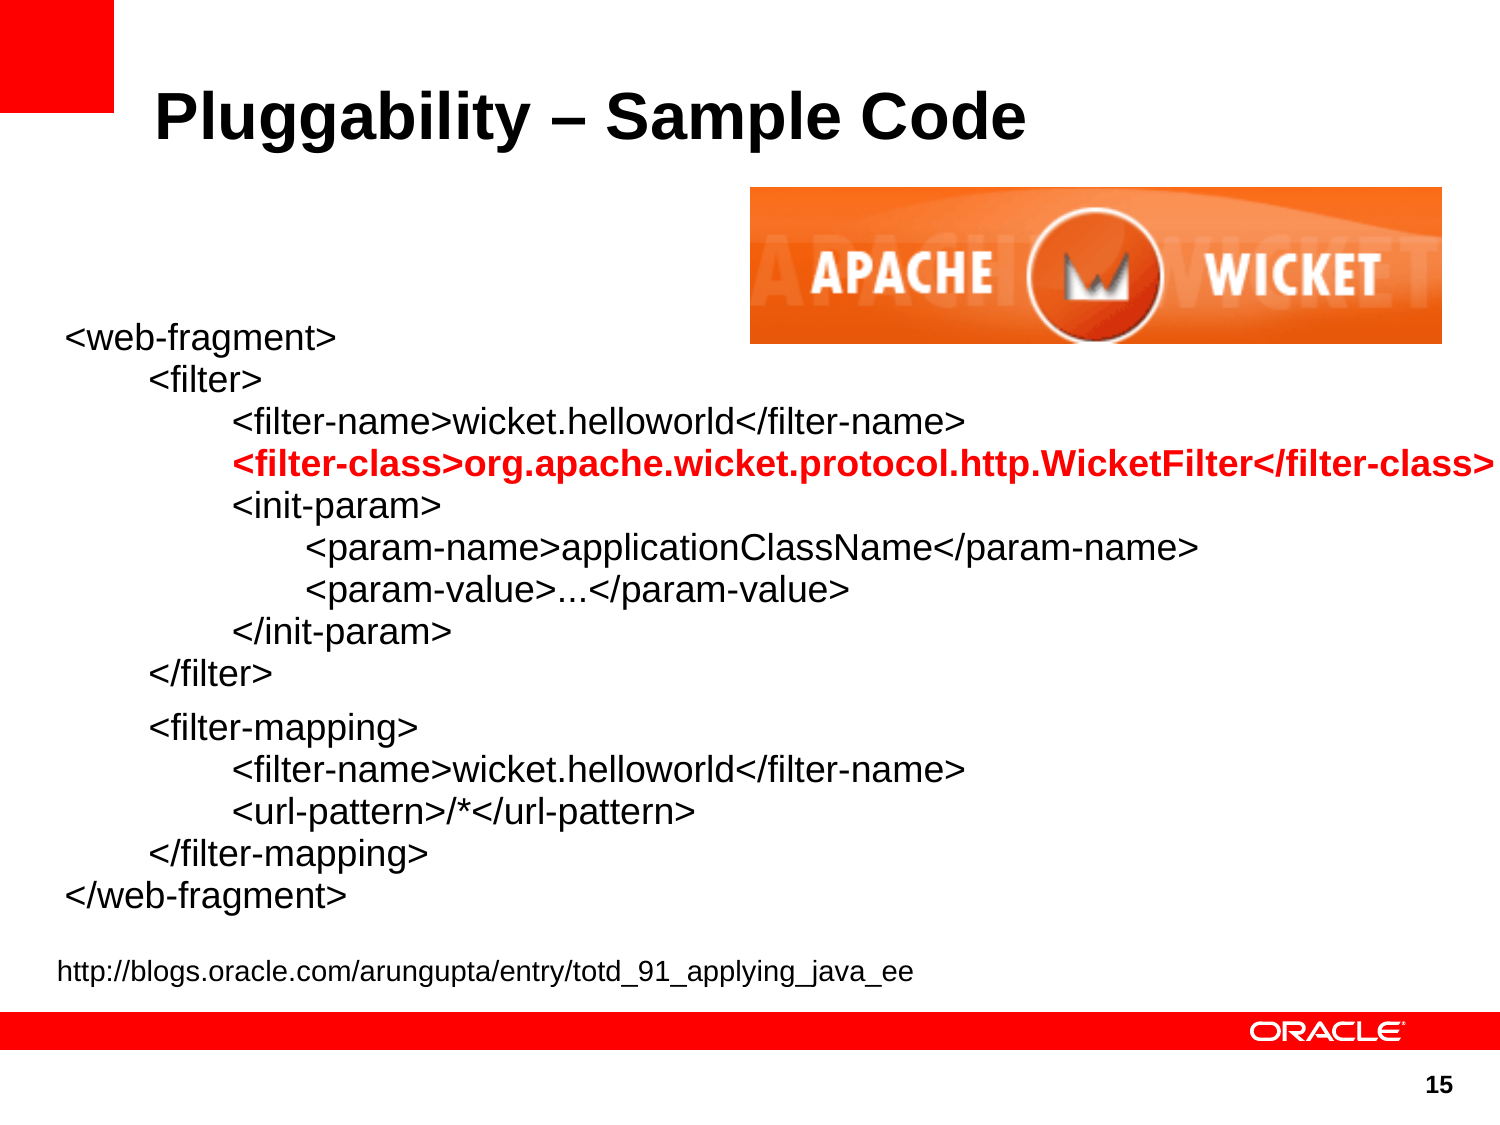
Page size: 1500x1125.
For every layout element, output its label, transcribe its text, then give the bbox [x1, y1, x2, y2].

list <web-fragment> <filter> <filter-name>wicket.helloworld</filter-name> <filter-class>org.apache.wicket.protocol.http.WicketFilter</filter-class> <init-param> <param-name>applicationClassName</param-name> <param-value>...</param-value> </init-param> </filter> <filter-mapping> <filter-name>wicket.helloworld</filter-name> <url-pattern>/*</url-pattern> </filter-mapping> </web-fragment> [64, 316, 1500, 929]
text_box http://blogs.oracle.com/arungupta/entry/totd_91_applying_java_ee [42, 944, 927, 995]
picture [0, 0, 114, 113]
title Pluggability – Sample Code [139, 59, 1241, 173]
picture [750, 187, 1442, 344]
picture [0, 1012, 1500, 1050]
